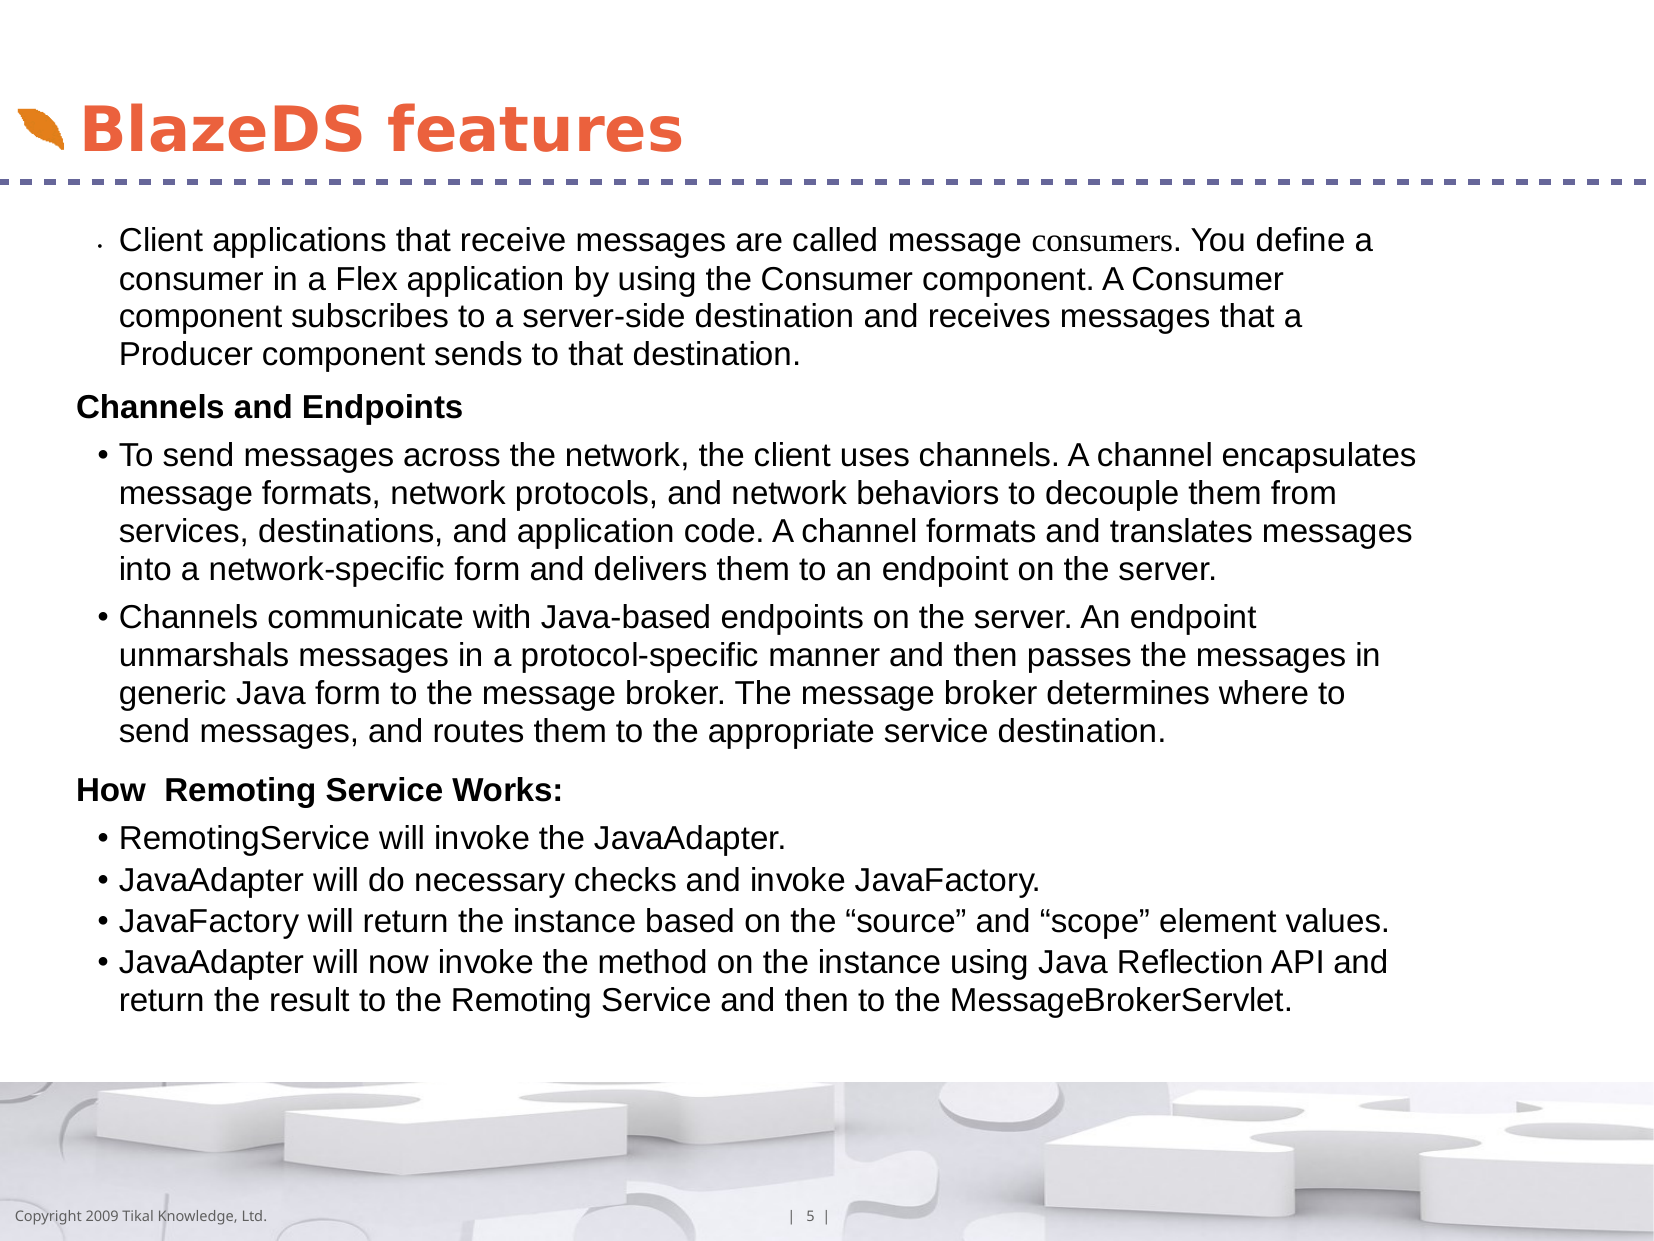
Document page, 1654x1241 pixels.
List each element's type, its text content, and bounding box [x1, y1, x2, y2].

picture [5, 98, 79, 159]
picture [0, 1082, 1654, 1241]
chart [75, 224, 1418, 1122]
title BlazeDS features [79, 91, 1430, 169]
